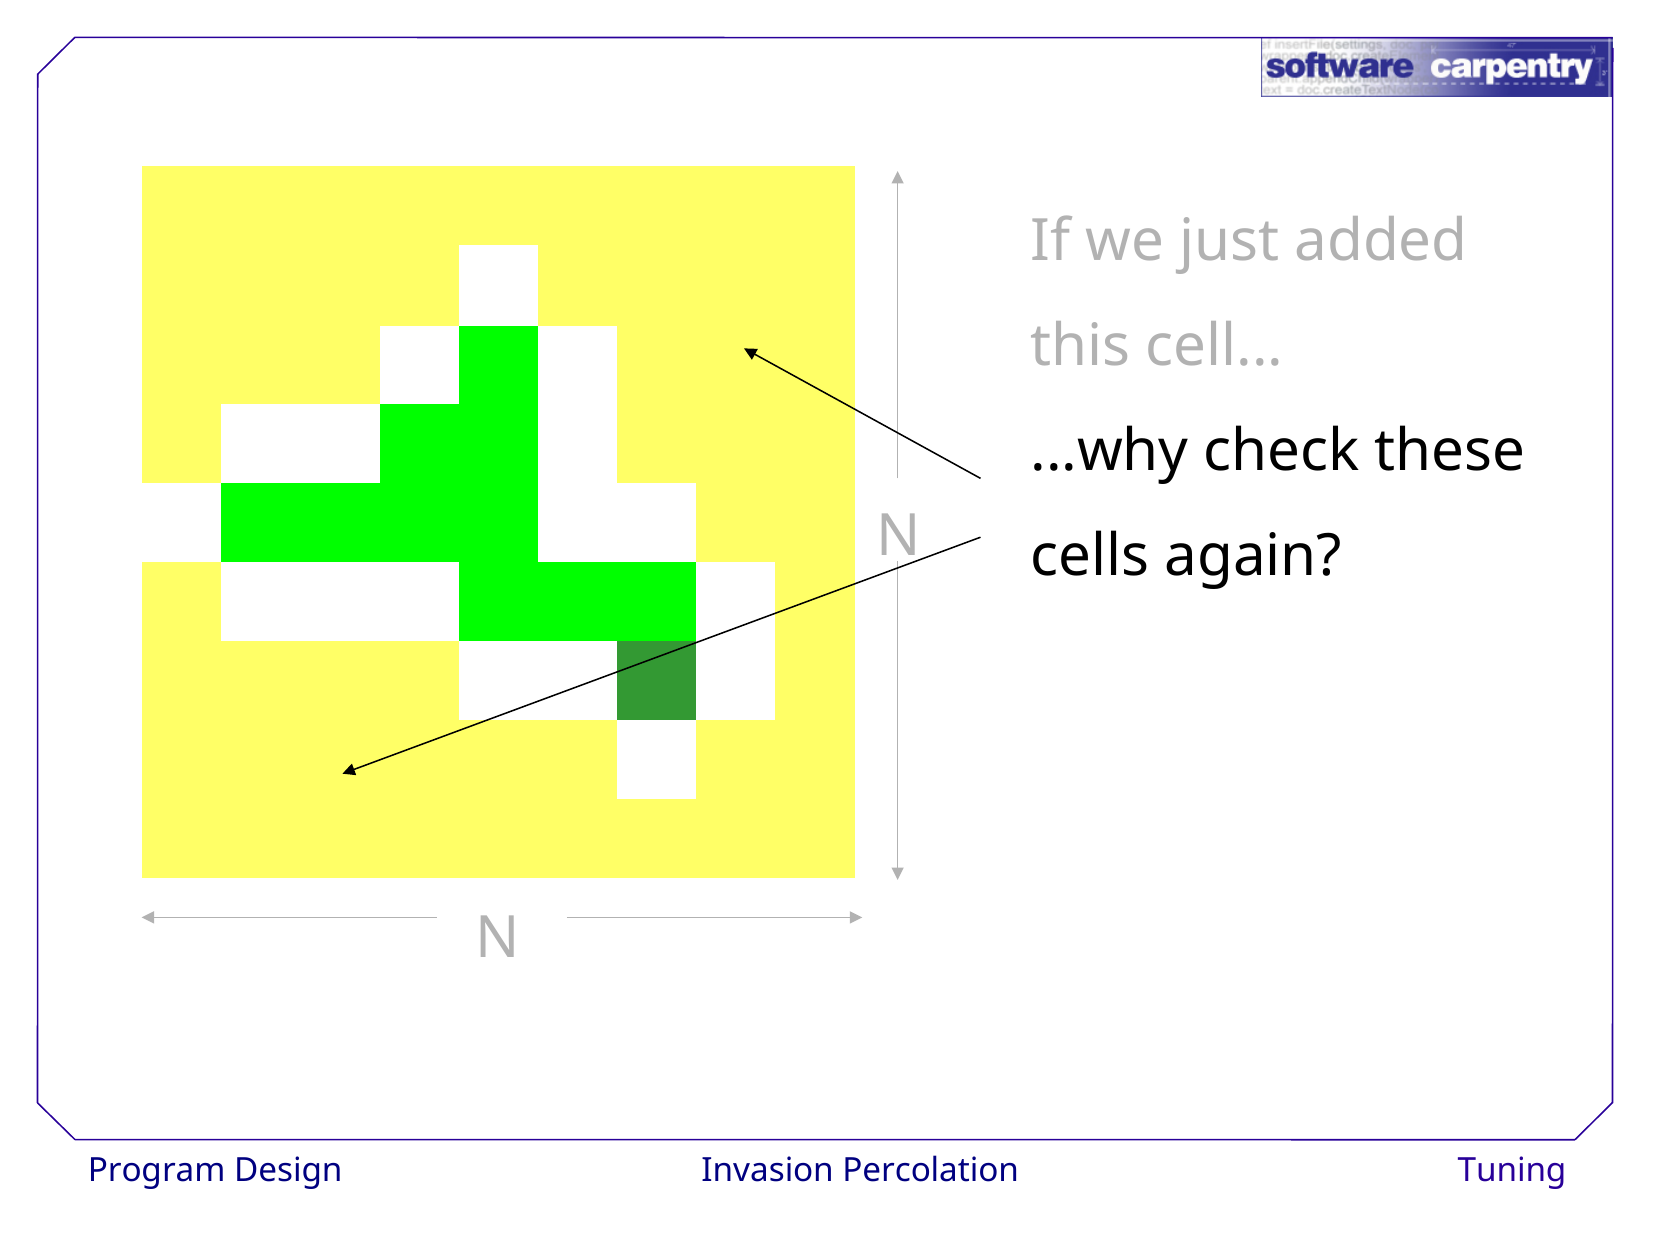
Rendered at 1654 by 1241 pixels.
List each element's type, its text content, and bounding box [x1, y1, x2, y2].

table_cell [142, 404, 221, 483]
table_cell [538, 674, 617, 720]
table_cell [459, 720, 538, 799]
table_cell [538, 641, 617, 700]
picture [1261, 39, 1613, 97]
table_cell [775, 799, 855, 878]
table_cell [221, 641, 300, 720]
table_cell [459, 245, 538, 326]
table_cell [300, 245, 380, 326]
table_cell [380, 245, 459, 326]
table_cell [142, 326, 221, 404]
table_cell [617, 644, 696, 720]
table_cell [617, 483, 696, 562]
table_header [696, 166, 775, 245]
table_cell [696, 641, 775, 720]
table_header [538, 166, 617, 245]
table_cell [538, 483, 617, 562]
table_cell [617, 799, 696, 878]
table_header [775, 166, 855, 245]
table_header [300, 166, 380, 245]
table_header [617, 166, 696, 245]
table_cell [459, 404, 538, 483]
table_cell [538, 245, 617, 326]
table_cell [221, 799, 300, 878]
table_cell [617, 326, 696, 404]
table_cell [696, 483, 775, 562]
table_cell [696, 326, 775, 404]
table_cell [775, 483, 855, 562]
table_cell [300, 483, 380, 562]
text_box N [898, 561, 922, 576]
table_cell [459, 562, 538, 641]
table_cell [221, 404, 300, 483]
table_cell [538, 562, 617, 641]
table_cell [142, 799, 221, 878]
table_cell [775, 245, 855, 326]
table_cell [459, 326, 538, 404]
table_cell [775, 367, 841, 404]
table_cell [775, 641, 855, 720]
table_cell [775, 404, 855, 483]
table_cell [617, 404, 696, 483]
table_cell [459, 641, 538, 720]
table_cell [142, 720, 221, 799]
table_cell [380, 641, 459, 720]
table_cell [221, 245, 300, 326]
table_cell [538, 799, 617, 878]
table_cell [617, 720, 696, 799]
table_cell [380, 732, 459, 799]
table_header [221, 166, 300, 245]
table_cell [300, 562, 380, 641]
table_cell [538, 404, 617, 483]
table_cell [300, 799, 380, 878]
table_cell [380, 720, 459, 758]
table_cell [775, 326, 855, 404]
table_cell [617, 245, 696, 326]
table_cell [380, 562, 459, 641]
table_cell [142, 562, 221, 641]
table_cell [221, 720, 300, 799]
table_cell [493, 703, 538, 720]
table_cell [538, 326, 617, 404]
table_cell [775, 562, 855, 612]
table_cell [775, 720, 855, 799]
table_cell [696, 245, 775, 326]
table_cell [300, 404, 380, 483]
table_header [380, 166, 459, 245]
table_cell [696, 799, 775, 878]
table_cell [380, 799, 459, 878]
text_box N [881, 570, 897, 576]
table_cell [142, 641, 221, 720]
table_cell [142, 245, 221, 326]
text_box If we just added this cell... ...why check these cells again? [1015, 159, 1580, 595]
table_header [459, 166, 538, 245]
text_box N [460, 856, 520, 977]
table_cell [221, 562, 300, 641]
table_cell [706, 615, 775, 641]
text_box N [862, 454, 922, 576]
table_cell [459, 720, 482, 729]
table_cell [775, 585, 855, 641]
table_cell [221, 483, 300, 562]
table_cell [300, 326, 380, 404]
table_cell [617, 562, 696, 641]
table_cell [459, 483, 538, 562]
table_cell [696, 562, 775, 641]
table_header [142, 166, 221, 245]
table_cell [696, 720, 775, 799]
table_cell [221, 326, 300, 404]
table_cell [142, 483, 221, 562]
table_cell [380, 326, 459, 404]
table_cell [380, 483, 459, 562]
table_cell [380, 404, 459, 483]
table_cell [300, 720, 380, 799]
table_cell [459, 799, 538, 878]
table_cell [538, 720, 617, 799]
table_cell [300, 641, 380, 720]
table_cell [696, 404, 775, 483]
table_cell [617, 641, 695, 670]
